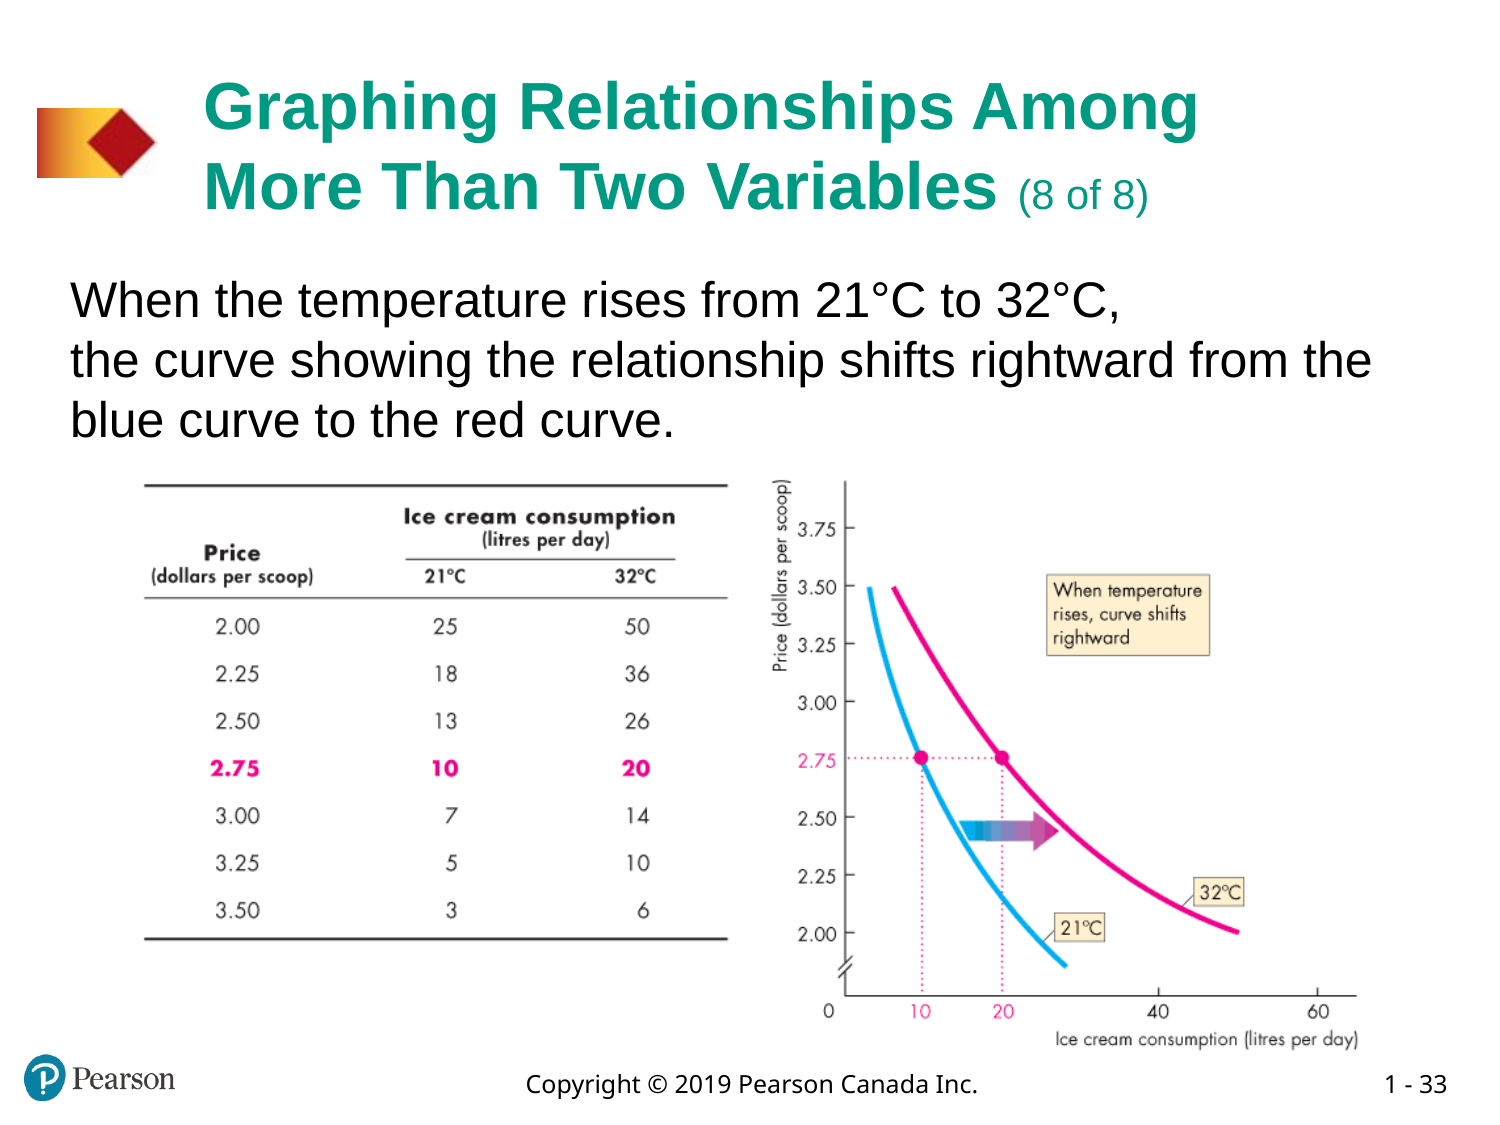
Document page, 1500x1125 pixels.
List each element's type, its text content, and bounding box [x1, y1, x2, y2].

title Graphing Relationships Among More Than Two Variables (8 of 8) [188, 50, 1364, 236]
picture [24, 1084, 35, 1101]
list When the temperature rises from 21°C to 32°C, the curve showing the relationship shifts rightward from the blue curve to the red curve. [37, 259, 1463, 453]
picture [31, 1063, 59, 1095]
picture [24, 1054, 43, 1074]
picture [49, 475, 1368, 1101]
picture [37, 108, 157, 178]
